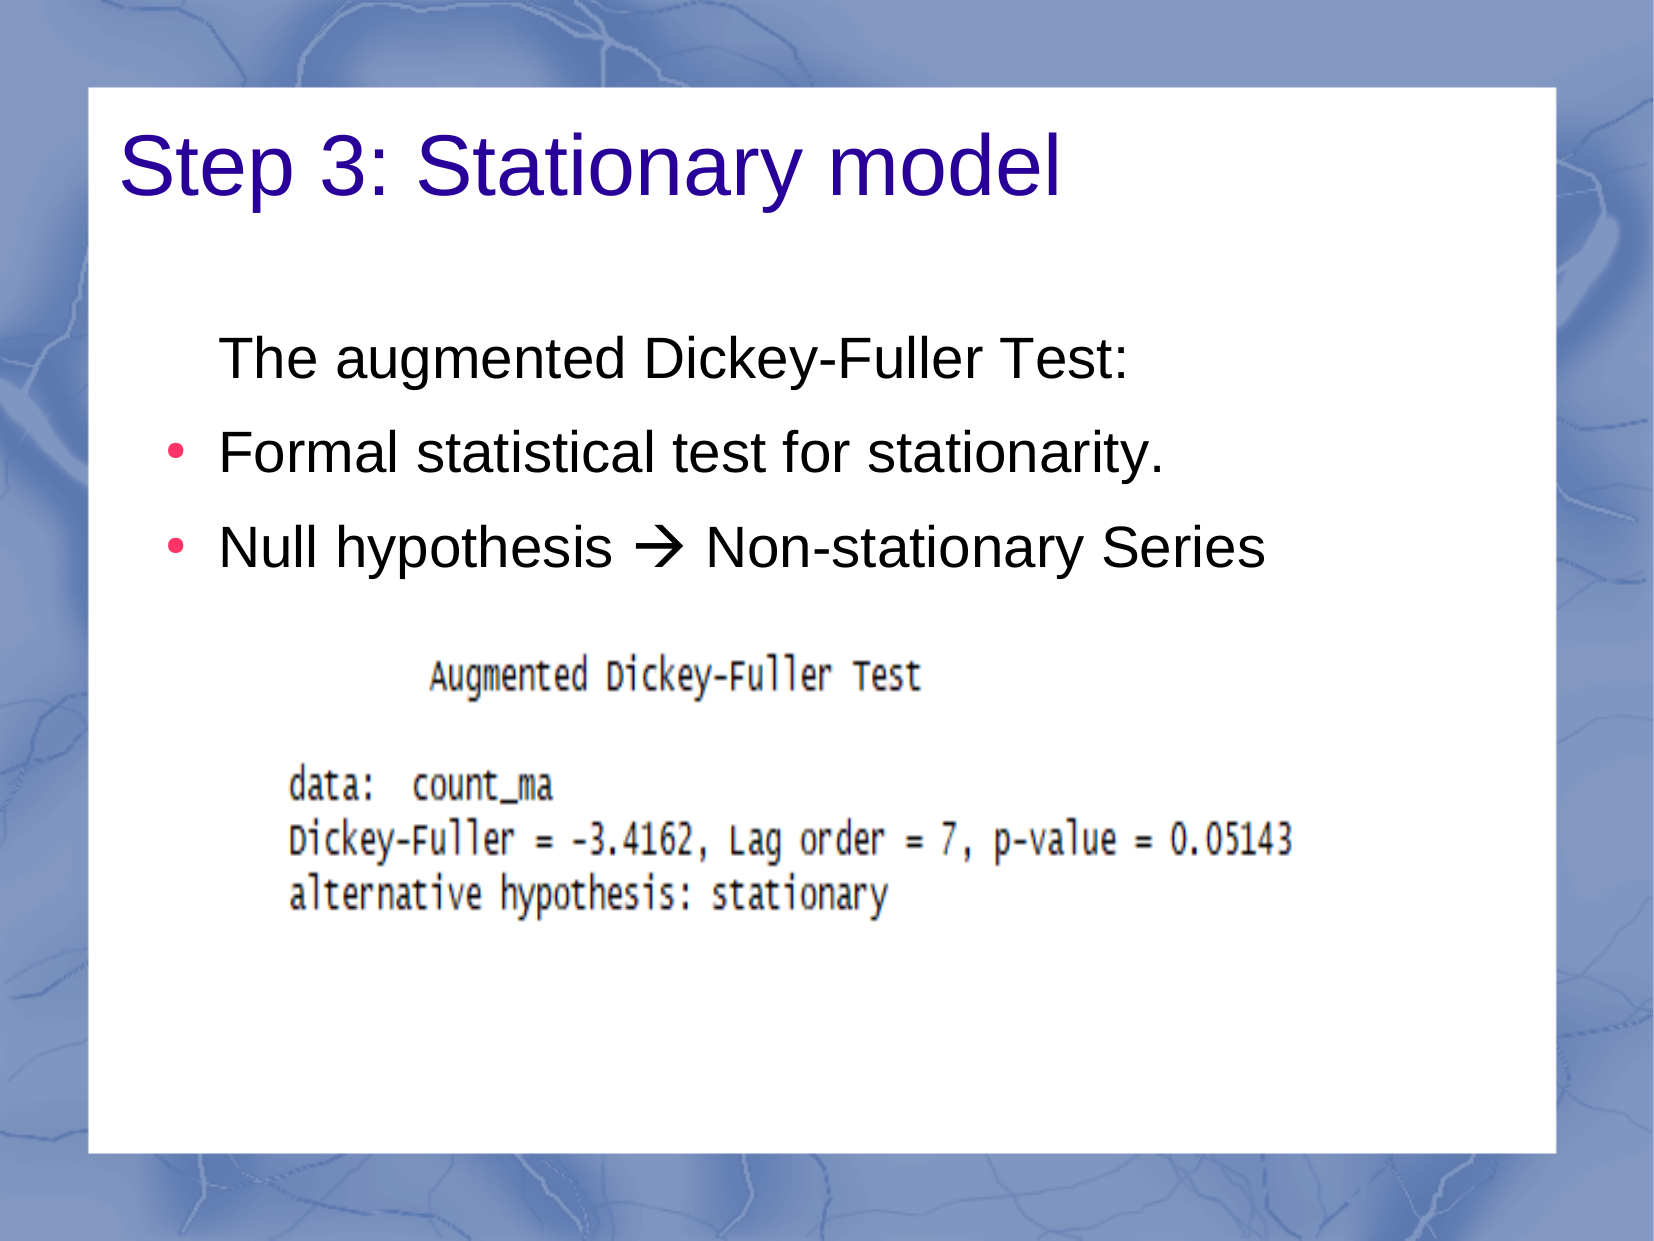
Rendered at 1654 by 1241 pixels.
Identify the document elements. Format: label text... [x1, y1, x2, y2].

list The augmented Dickey-Fuller Test: Formal statistical test for stationarity. Null hypothesis  Non-stationary Series [147, 325, 1506, 1010]
title Step 3: Stationary model [118, 90, 1536, 241]
picture [0, 0, 1654, 1241]
